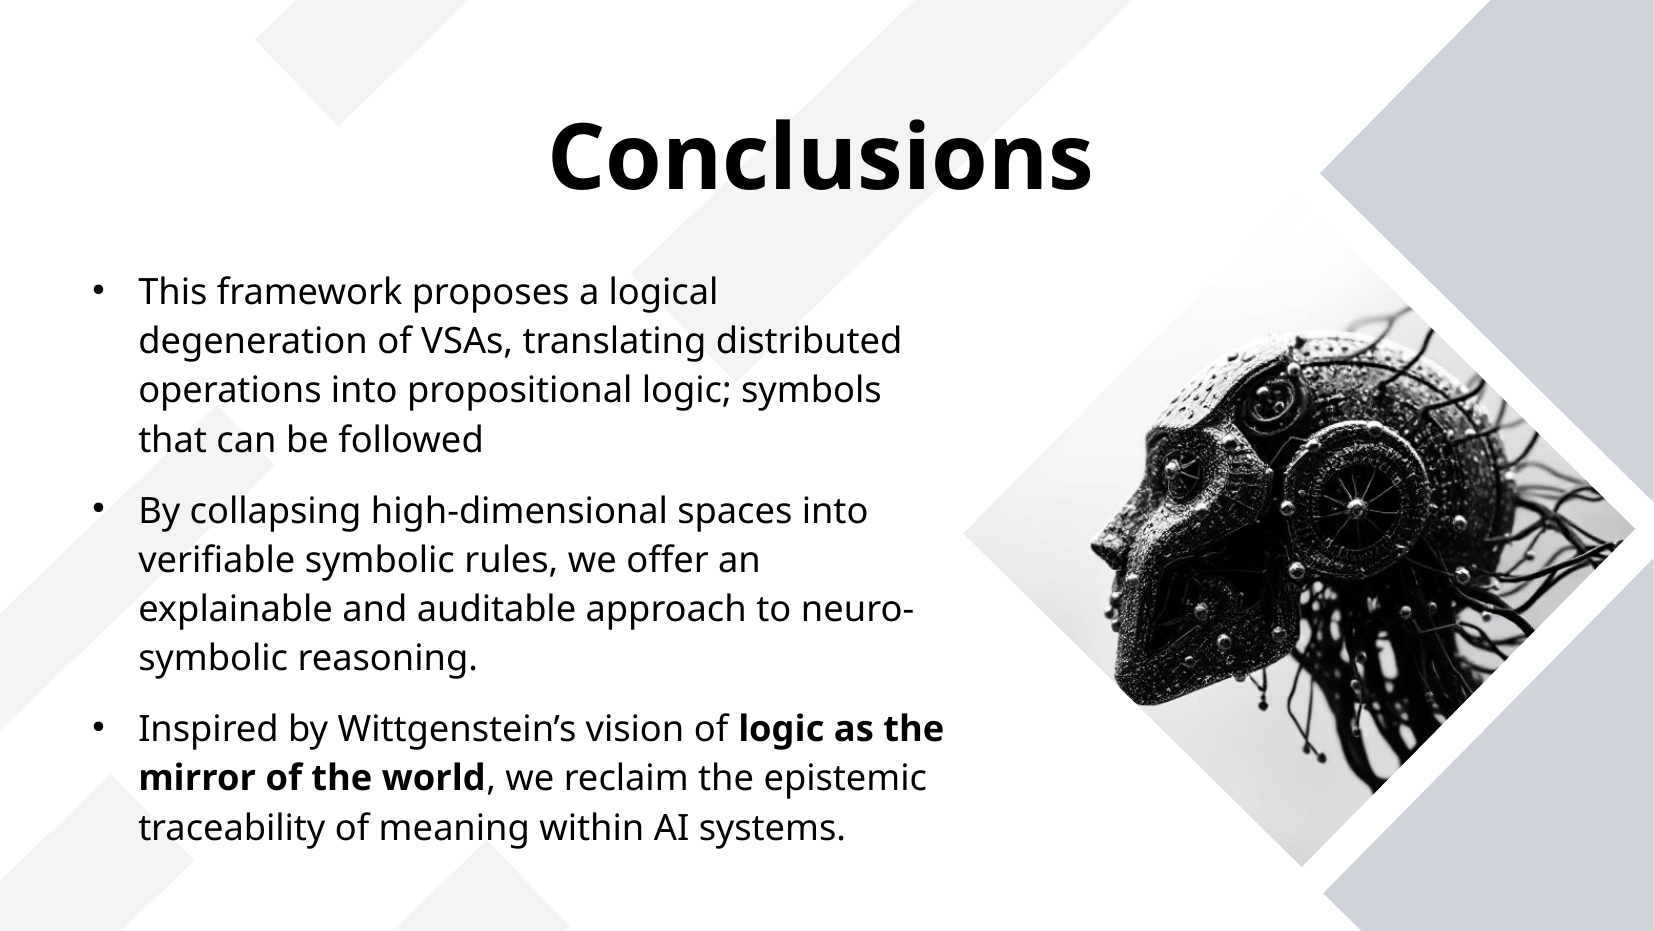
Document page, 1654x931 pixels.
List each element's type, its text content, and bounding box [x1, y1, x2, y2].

list This framework proposes a logical degeneration of VSAs, translating distributed operations into propositional logic; symbols that can be followed By collapsing high-dimensional spaces into verifiable symbolic rules, we offer an explainable and auditable approach to neuro-symbolic reasoning. Inspired by Wittgenstein’s vision of logic as the mirror of the world, we reclaim the epistemic traceability of meaning within AI systems. [76, 265, 945, 886]
title Conclusions [76, 76, 1565, 233]
text_box [963, 233, 1636, 867]
